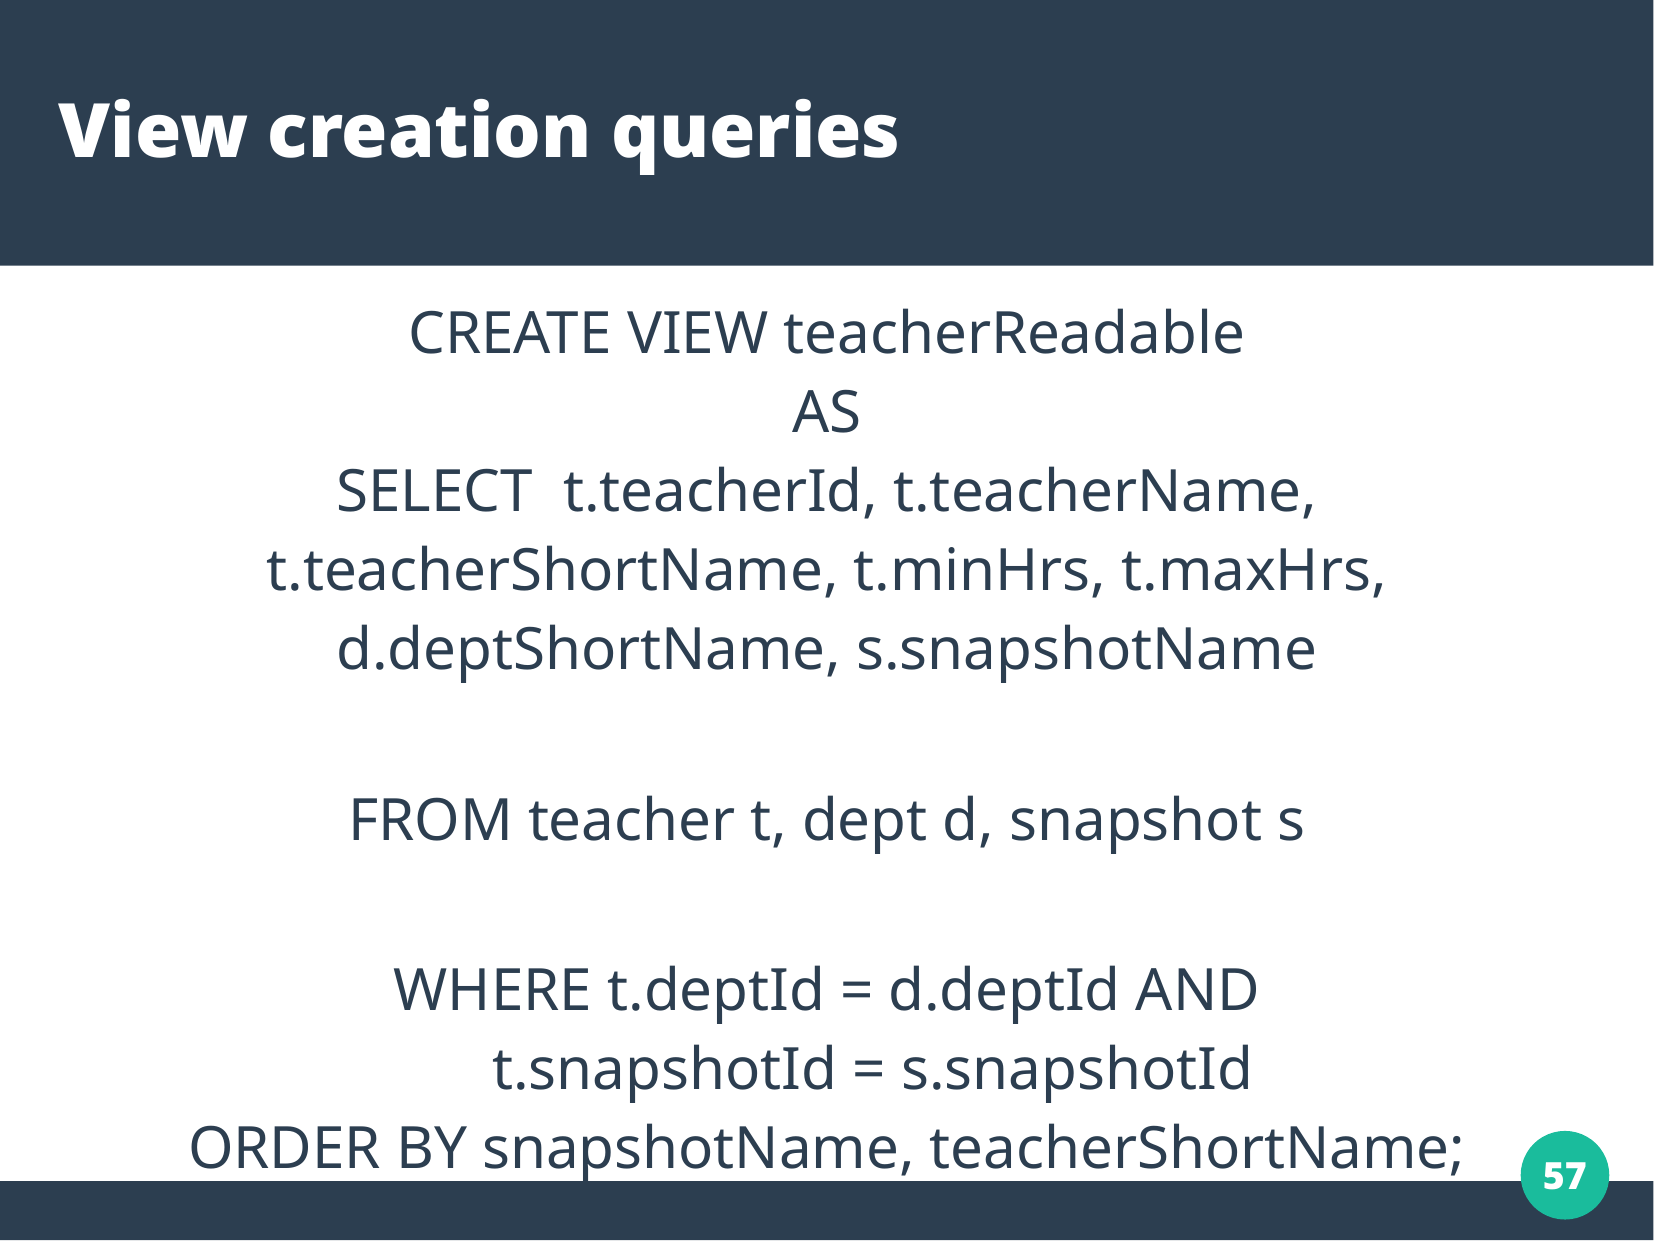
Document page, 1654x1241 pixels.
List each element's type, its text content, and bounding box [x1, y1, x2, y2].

subtitle CREATE VIEW teacherReadable AS SELECT t.teacherId, t.teacherName, t.teacherShortName, t.minHrs, t.maxHrs, d.deptShortName, s.snapshotName FROM teacher t, dept d, snapshot s WHERE t.deptId = d.deptId AND t.snapshotId = s.snapshotId ORDER BY snapshotName, teacherShortName; [59, 324, 1595, 1152]
title View creation queries [59, 49, 1595, 207]
